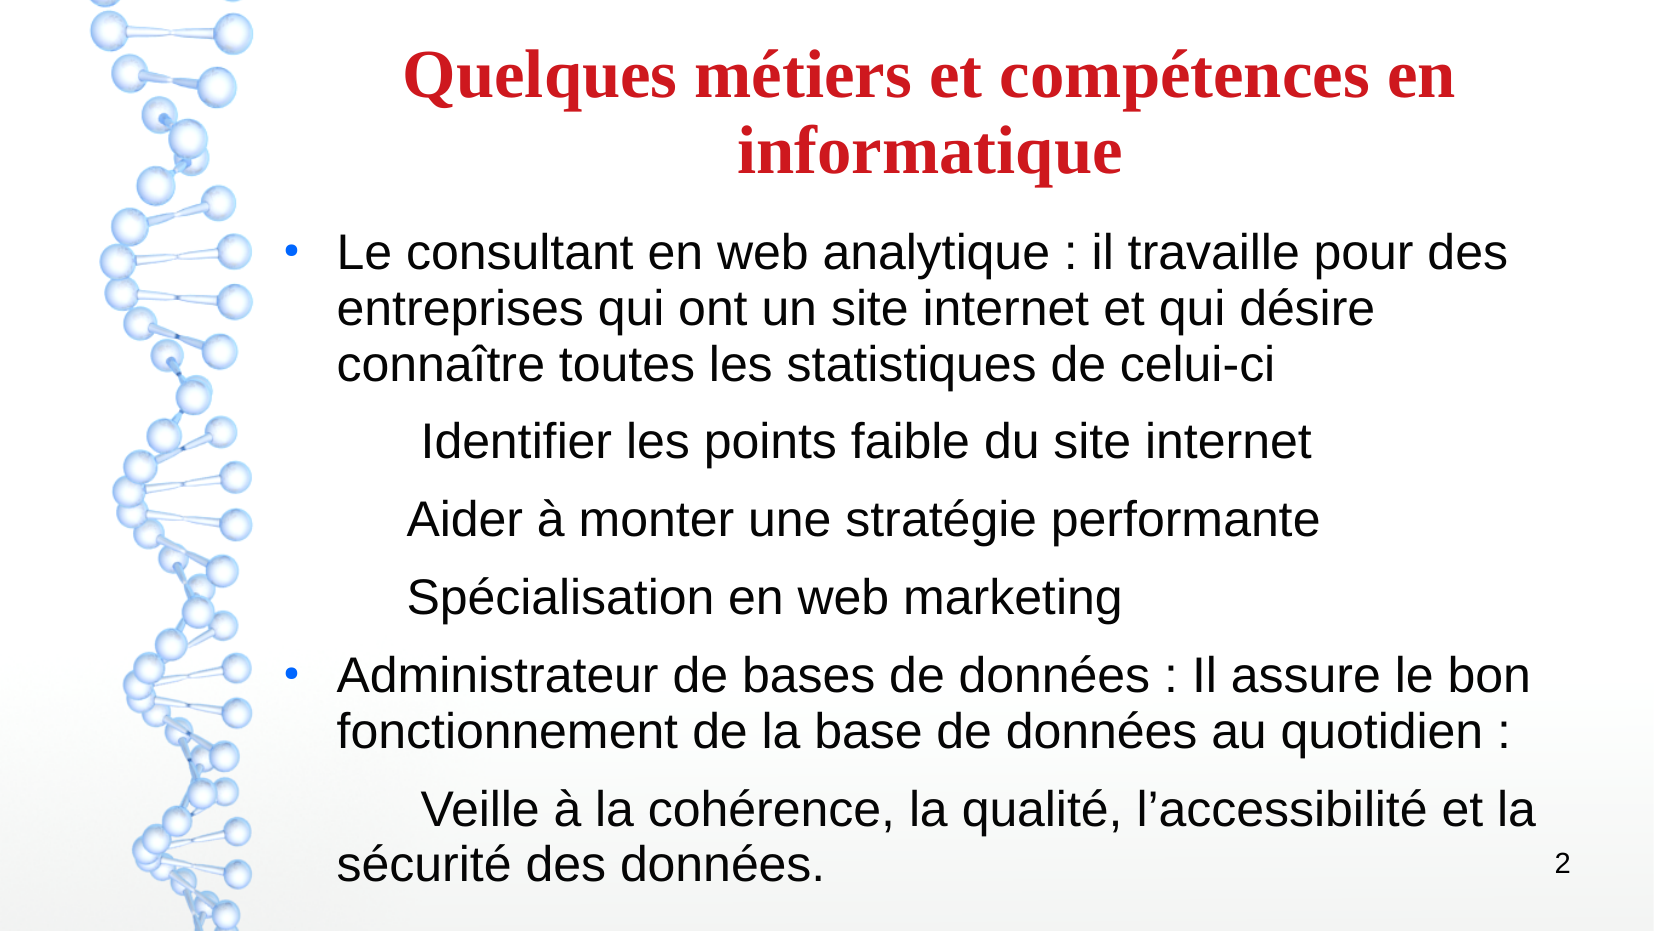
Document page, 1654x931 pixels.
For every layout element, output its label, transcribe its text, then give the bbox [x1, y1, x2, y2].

list Le consultant en web analytique : il travaille pour des entreprises qui ont un site internet et qui désire connaître toutes les statistiques de celui-ci Identifier les points faible du site internet Aider à monter une stratégie performante Spécialisation en web marketing Administrateur de bases de données : Il assure le bon fonctionnement de la base de données au quotidien : Veille à la cohérence, la qualité, l’accessibilité et la sécurité des données. [265, 224, 1595, 910]
title Quelques métiers et compétences en informatique [265, 35, 1595, 189]
picture [0, 0, 1654, 931]
